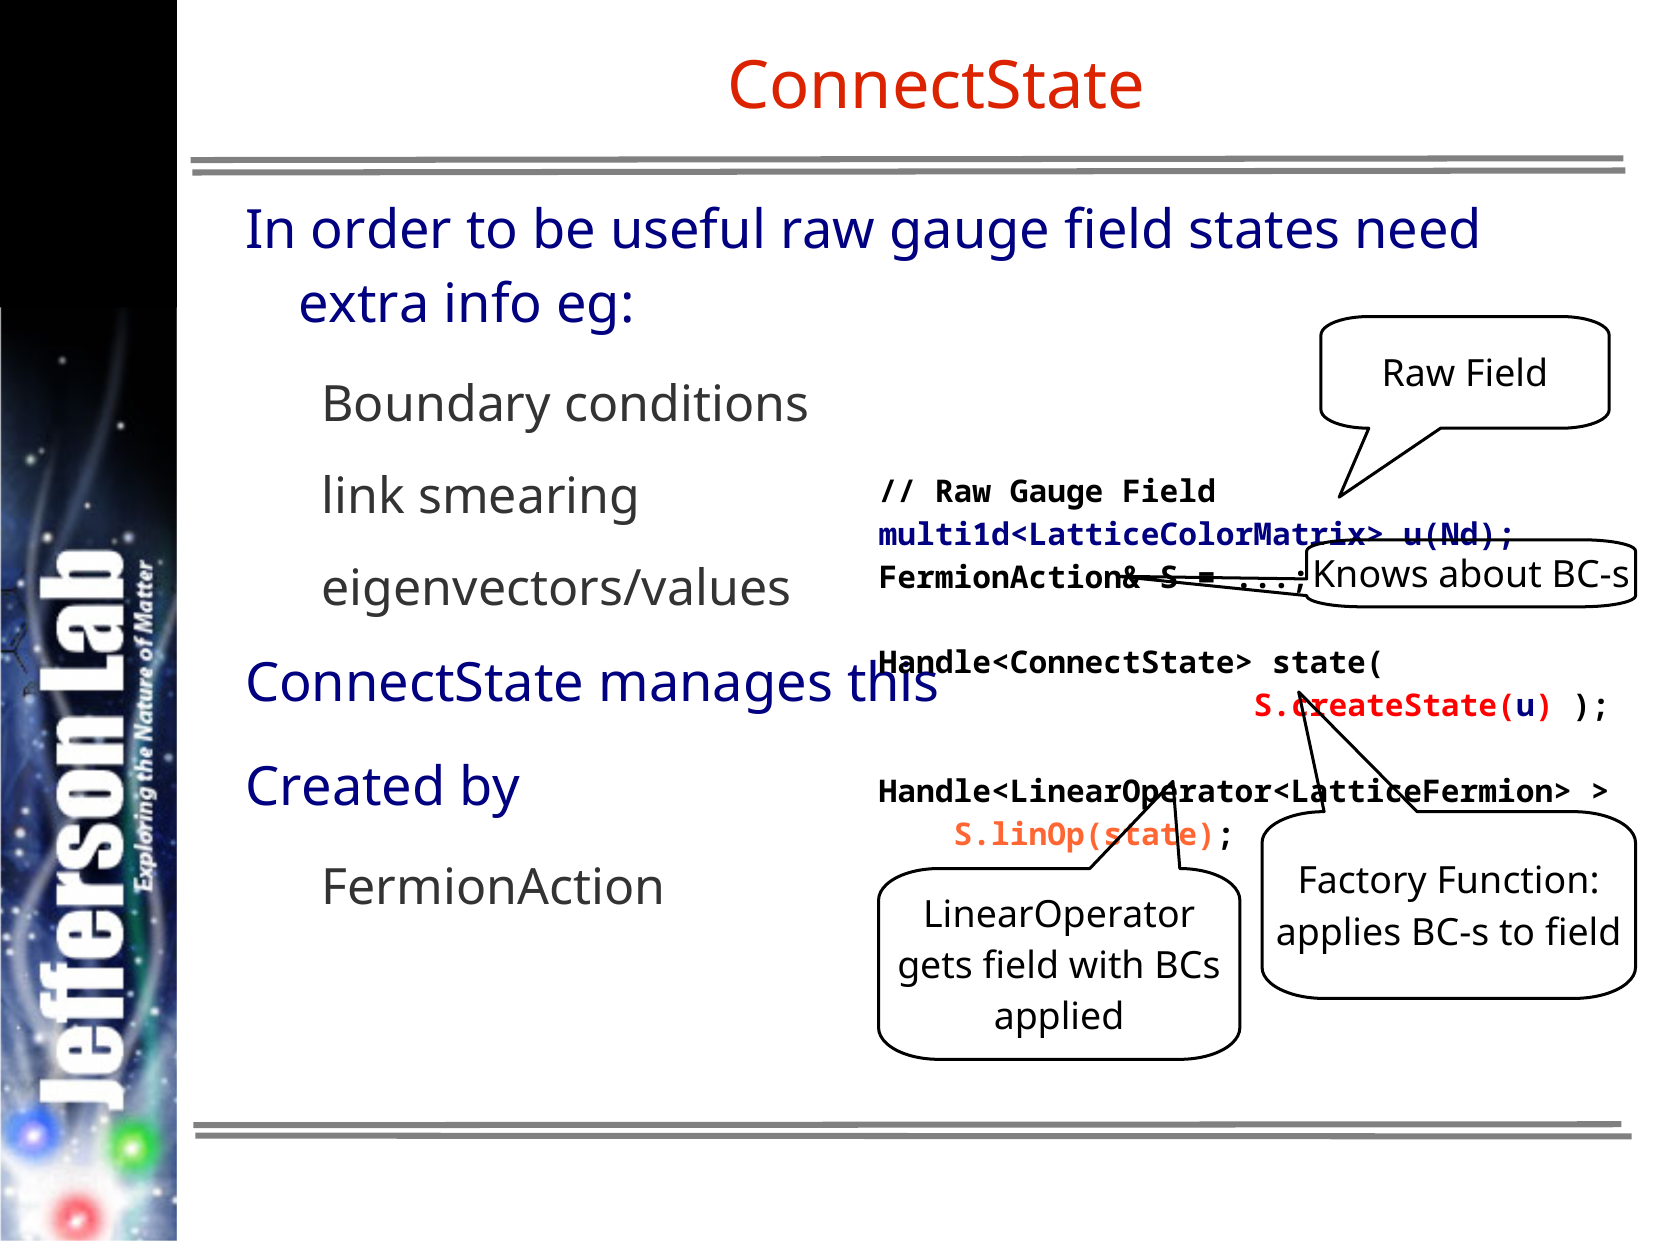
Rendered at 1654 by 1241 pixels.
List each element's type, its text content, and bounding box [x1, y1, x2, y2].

picture [2, 308, 176, 1240]
text_box Knows about BC-s [1118, 539, 1636, 607]
title ConnectState [235, 17, 1638, 149]
text_box LinearOperator gets field with BCs applied [878, 781, 1240, 1060]
text_box Factory Function: applies BC-s to field [1262, 691, 1636, 999]
text_box // Raw Gauge Field multi1d<LatticeColorMatrix> u(Nd); FermionAction& S = ...; Handle<ConnectState> state( S.createState(u) ); Handle<LinearOperator<LatticeFermion> > S.linOp(state); [862, 460, 1642, 834]
list In order to be useful raw gauge field states need extra info eg: Boundary conditions link smearing eigenvectors/values ConnectState manages this Created by FermionAction [227, 190, 911, 1100]
text_box Raw Field [1320, 316, 1610, 498]
